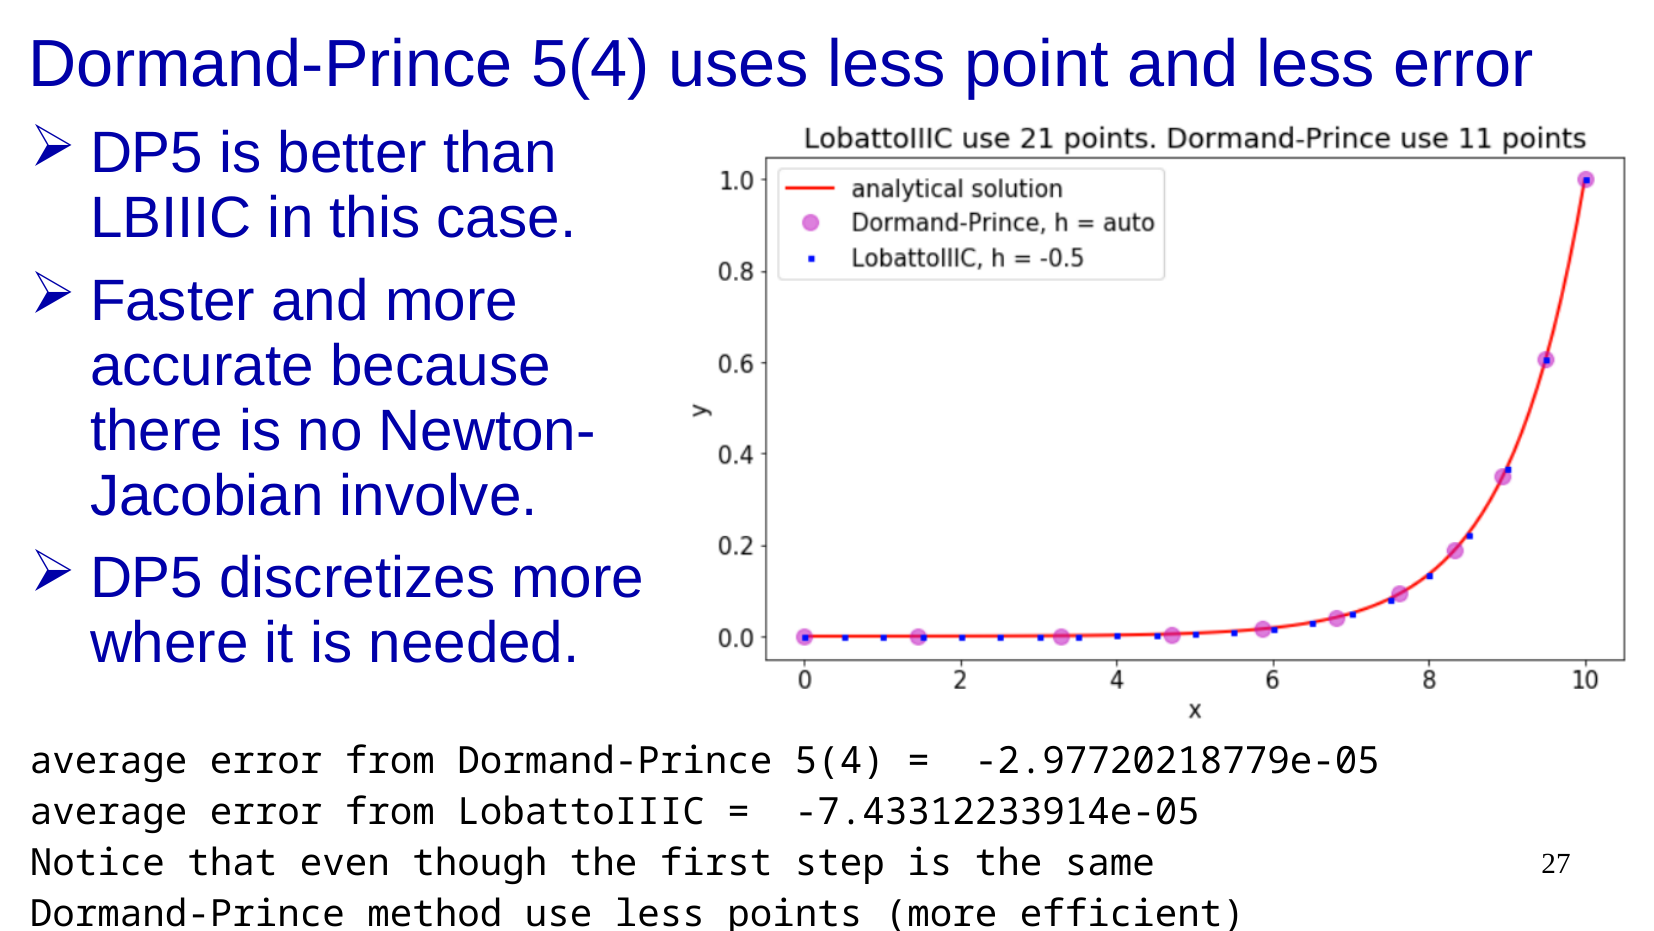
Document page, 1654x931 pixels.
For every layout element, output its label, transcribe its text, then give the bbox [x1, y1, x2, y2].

picture [690, 123, 1628, 721]
list DP5 is better than LBIIIC in this case. Faster and more accurate because there is no Newton-Jacobian involve. DP5 discretizes more where it is needed. [30, 120, 676, 726]
text_box average error from Dormand-Prince 5(4) = -2.97720218779e-05 average error from LobattoIIIC = -7.43312233914e-05 Notice that even though the first step is the same Dormand-Prince method use less points (more efficient) [15, 726, 1636, 916]
title Dormand-Prince 5(4) uses less point and less error [28, 21, 1626, 106]
